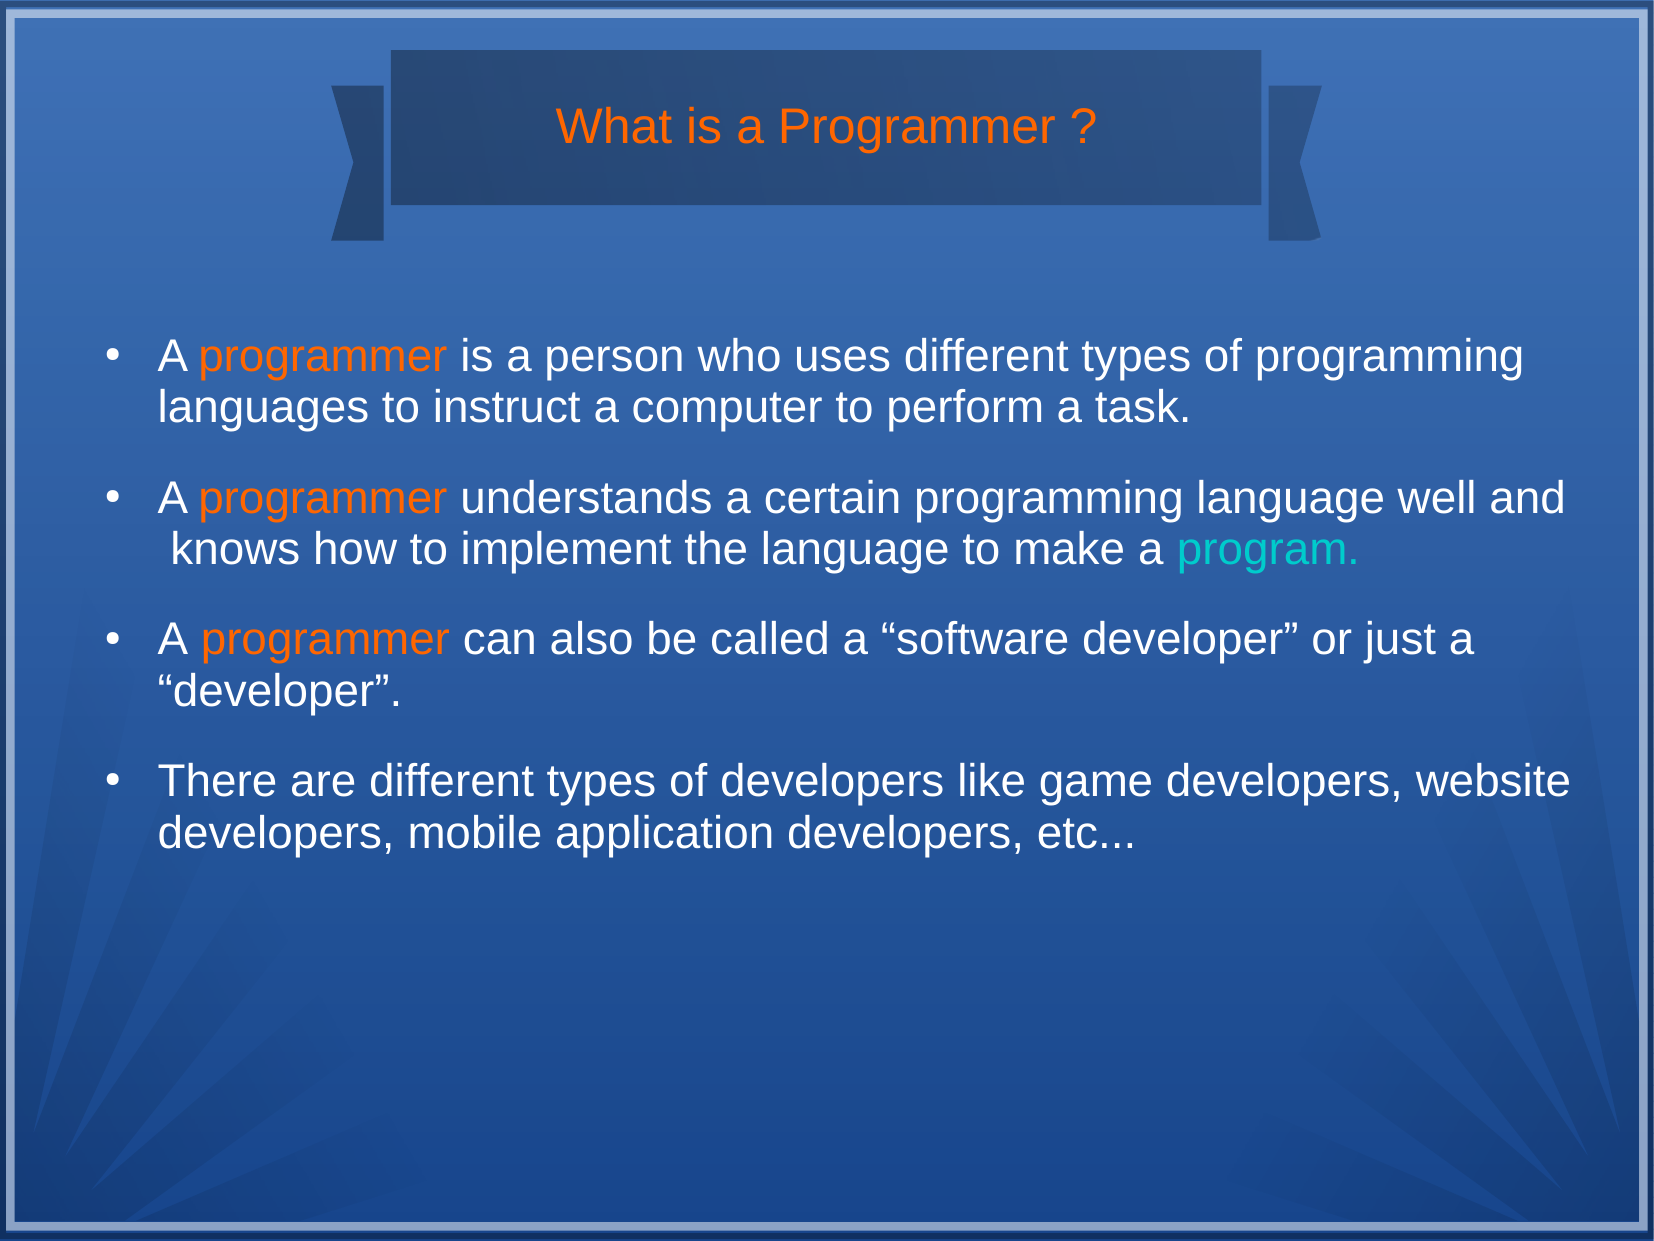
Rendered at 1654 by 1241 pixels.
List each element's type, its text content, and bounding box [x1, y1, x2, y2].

title What is a Programmer ? [389, 47, 1264, 205]
list A programmer is a person who uses different types of programming languages to instruct a computer to perform a task. A programmer understands a certain programming language well and knows how to implement the language to make a program. A programmer can also be called a “software developer” or just a “developer”. There are different types of developers like game developers, website developers, mobile application developers, etc... [86, 330, 1576, 1241]
